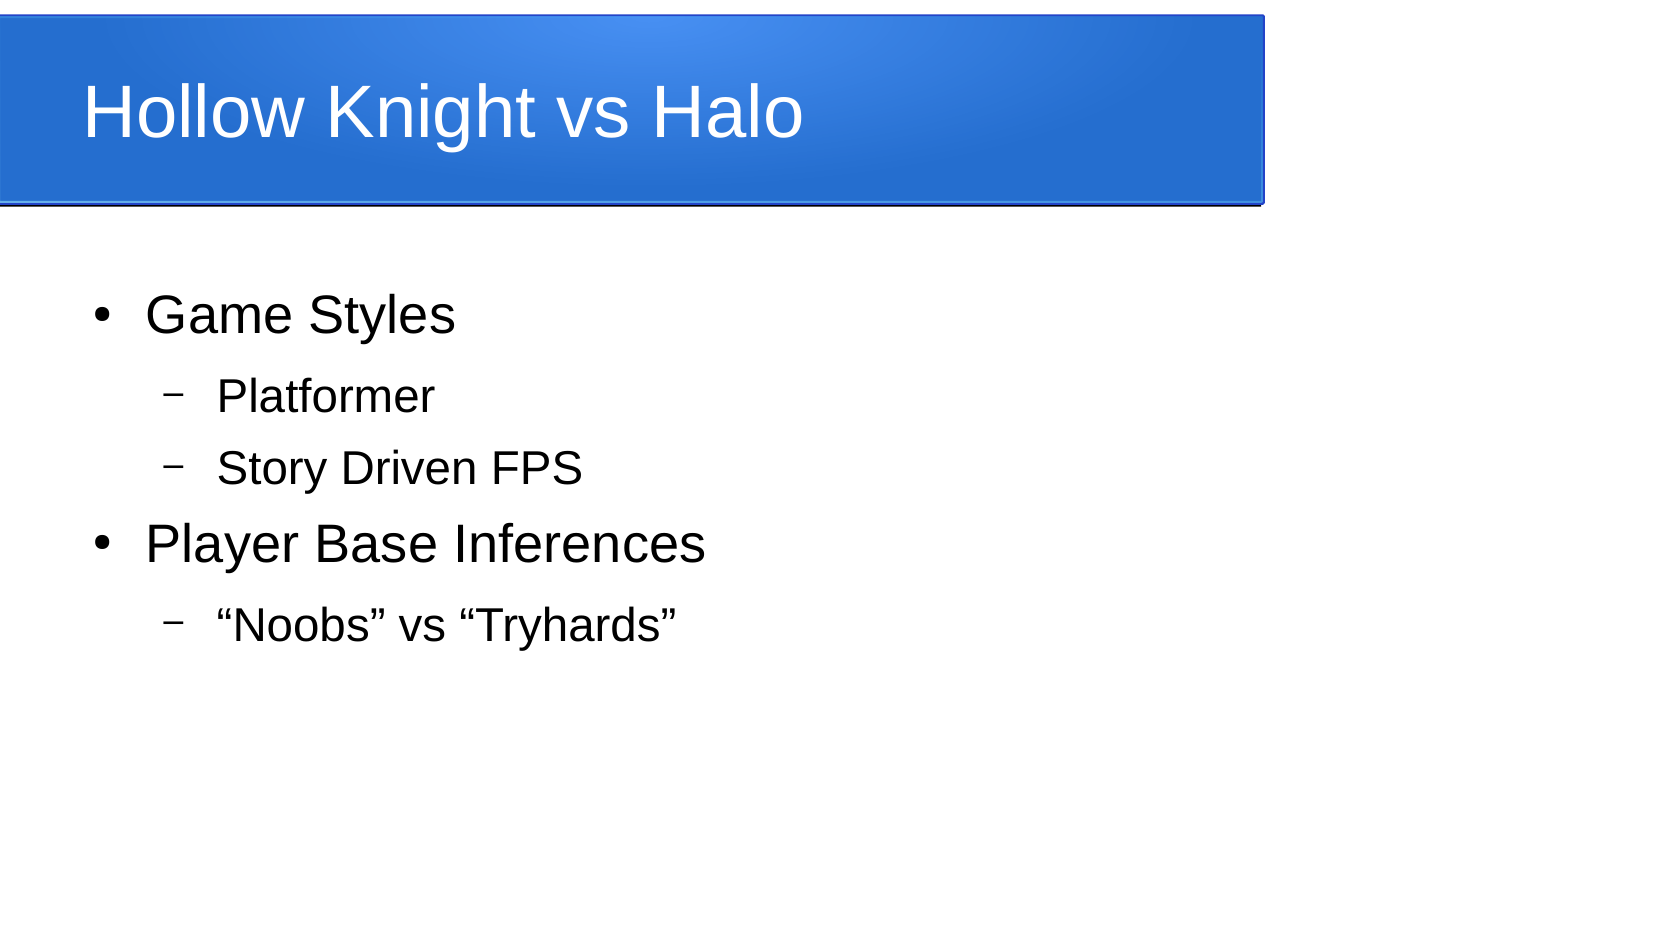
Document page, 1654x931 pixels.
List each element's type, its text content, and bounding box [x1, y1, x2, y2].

list Game Styles Platformer Story Driven FPS Player Base Inferences “Noobs” vs “Tryhards” [75, 285, 1564, 825]
title Hollow Knight vs Halo [82, 35, 1235, 189]
